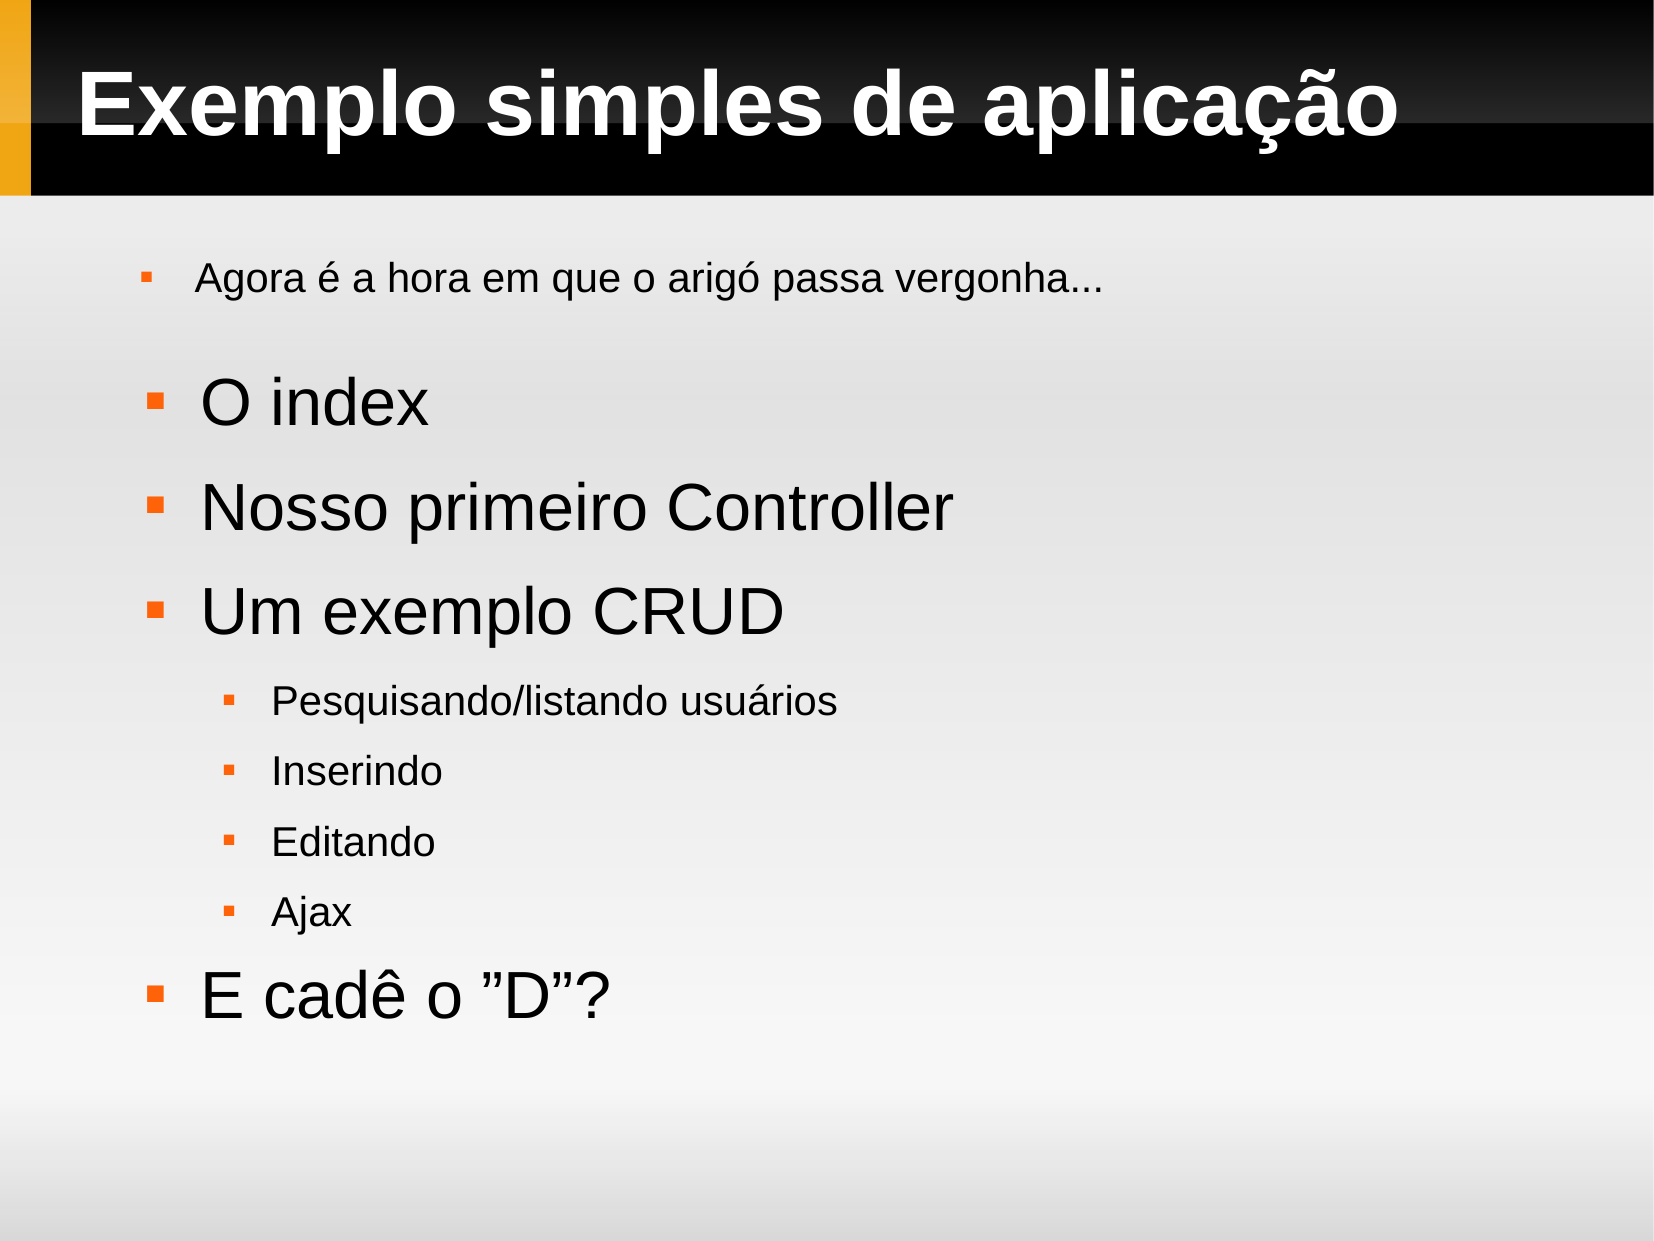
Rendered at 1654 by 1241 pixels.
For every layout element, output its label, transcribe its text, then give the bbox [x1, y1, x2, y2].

picture [0, 0, 1654, 1241]
list O index Nosso primeiro Controller Um exemplo CRUD Pesquisando/listando usuários Inserindo Editando Ajax E cadê o ”D”? [129, 365, 1362, 1051]
list Agora é a hora em que o arigó passa vergonha... [123, 255, 1356, 415]
title Exemplo simples de aplicação [76, 7, 1565, 200]
